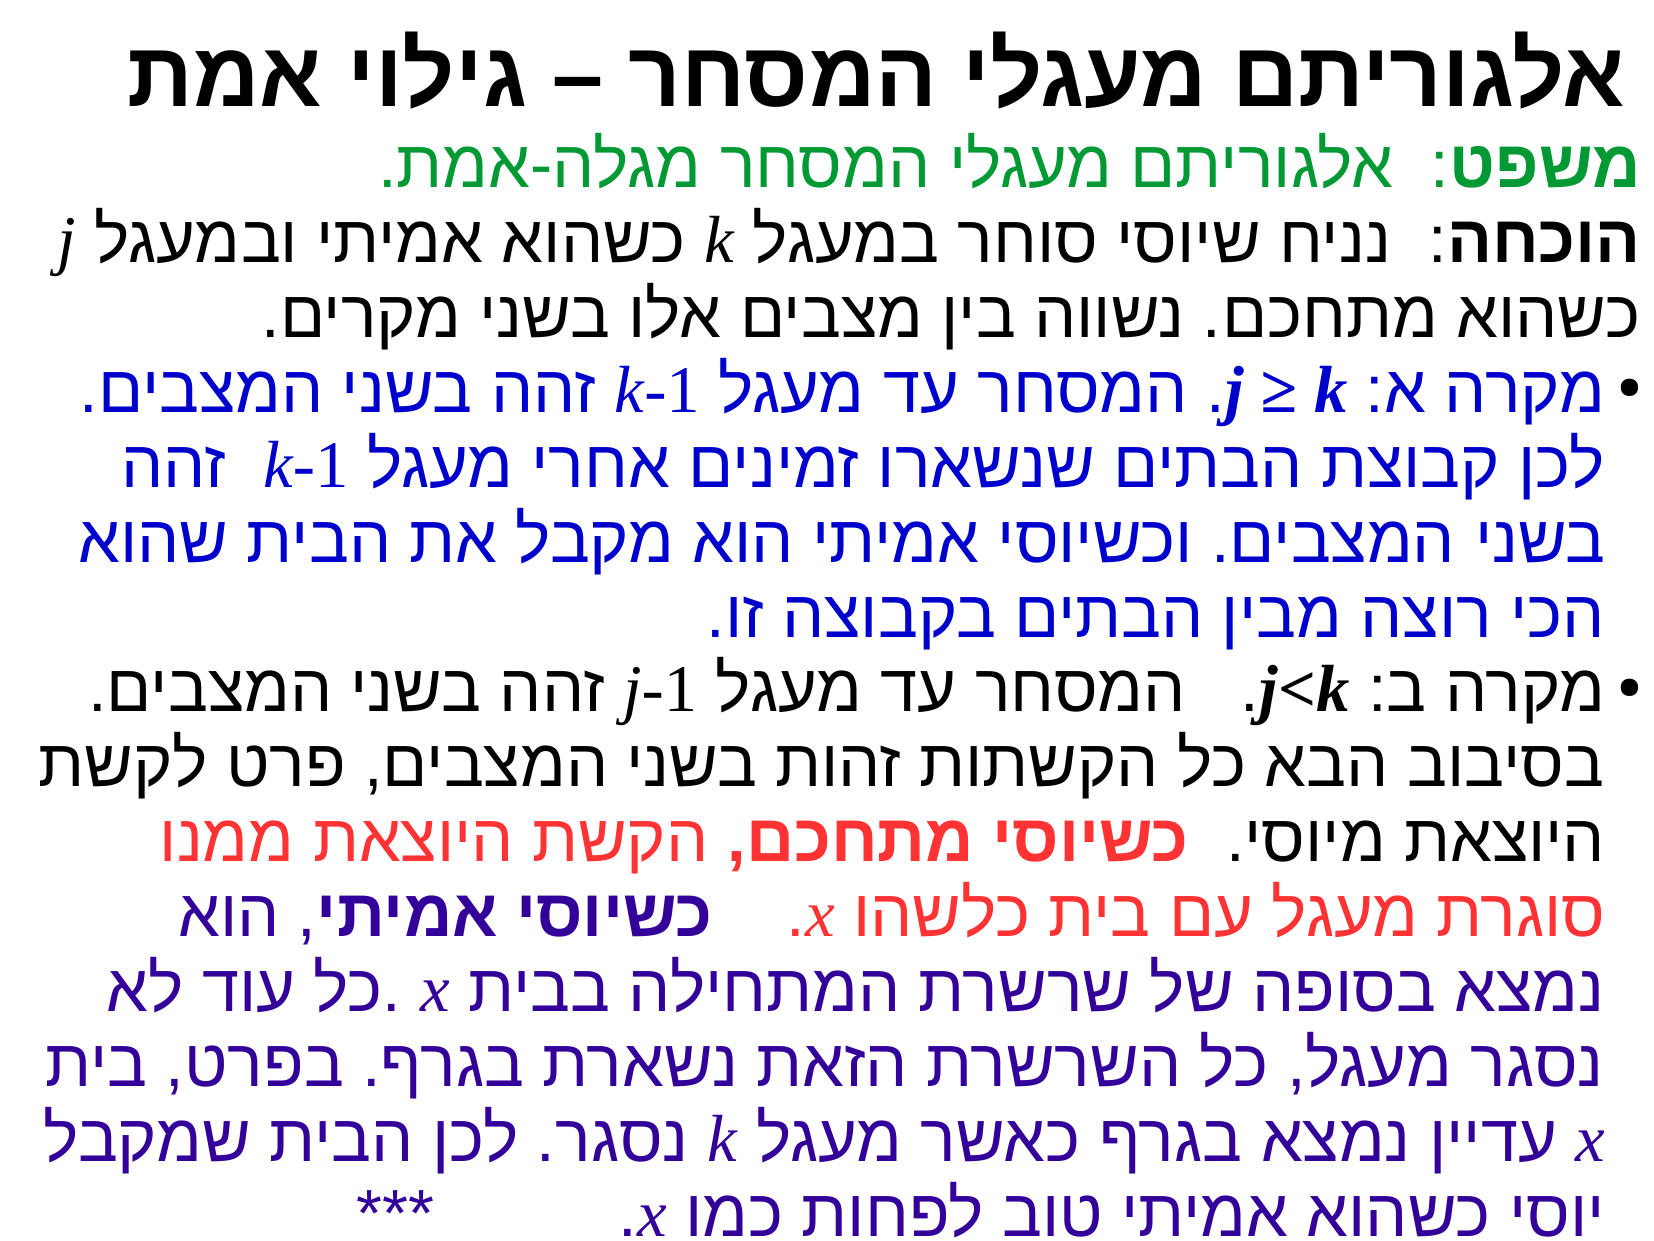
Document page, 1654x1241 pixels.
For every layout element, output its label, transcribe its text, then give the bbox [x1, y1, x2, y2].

text_box משפט: אלגוריתם מעגלי המסחר מגלה-אמת. הוכחה: נניח שיוסי סוחר במעגל k כשהוא אמיתי ובמעגל j כשהוא מתחכם. נשווה בין מצבים אלו בשני מקרים. מקרה א: j ≥ k. המסחר עד מעגל k-1 זהה בשני המצבים. לכן קבוצת הבתים שנשארו זמינים אחרי מעגל k-1 זהה בשני המצבים. וכשיוסי אמיתי הוא מקבל את הבית שהוא הכי רוצה מבין הבתים בקבוצה זו. מקרה ב: j<k. המסחר עד מעגל j-1 זהה בשני המצבים. בסיבוב הבא כל הקשתות זהות בשני המצבים, פרט לקשת היוצאת מיוסי. כשיוסי מתחכם, הקשת היוצאת ממנו סוגרת מעגל עם בית כלשהו x. כשיוסי אמיתי, הוא נמצא בסופה של שרשרת המתחילה בבית x .כל עוד לא נסגר מעגל, כל השרשרת הזאת נשארת בגרף. בפרט, בית x עדיין נמצא בגרף כאשר מעגל k נסגר. לכן הבית שמקבל יוסי כשהוא אמיתי טוב לפחות כמו x. *** [2, 120, 1654, 1241]
title אלגוריתם מעגלי המסחר – גילוי אמת [105, 0, 1651, 120]
